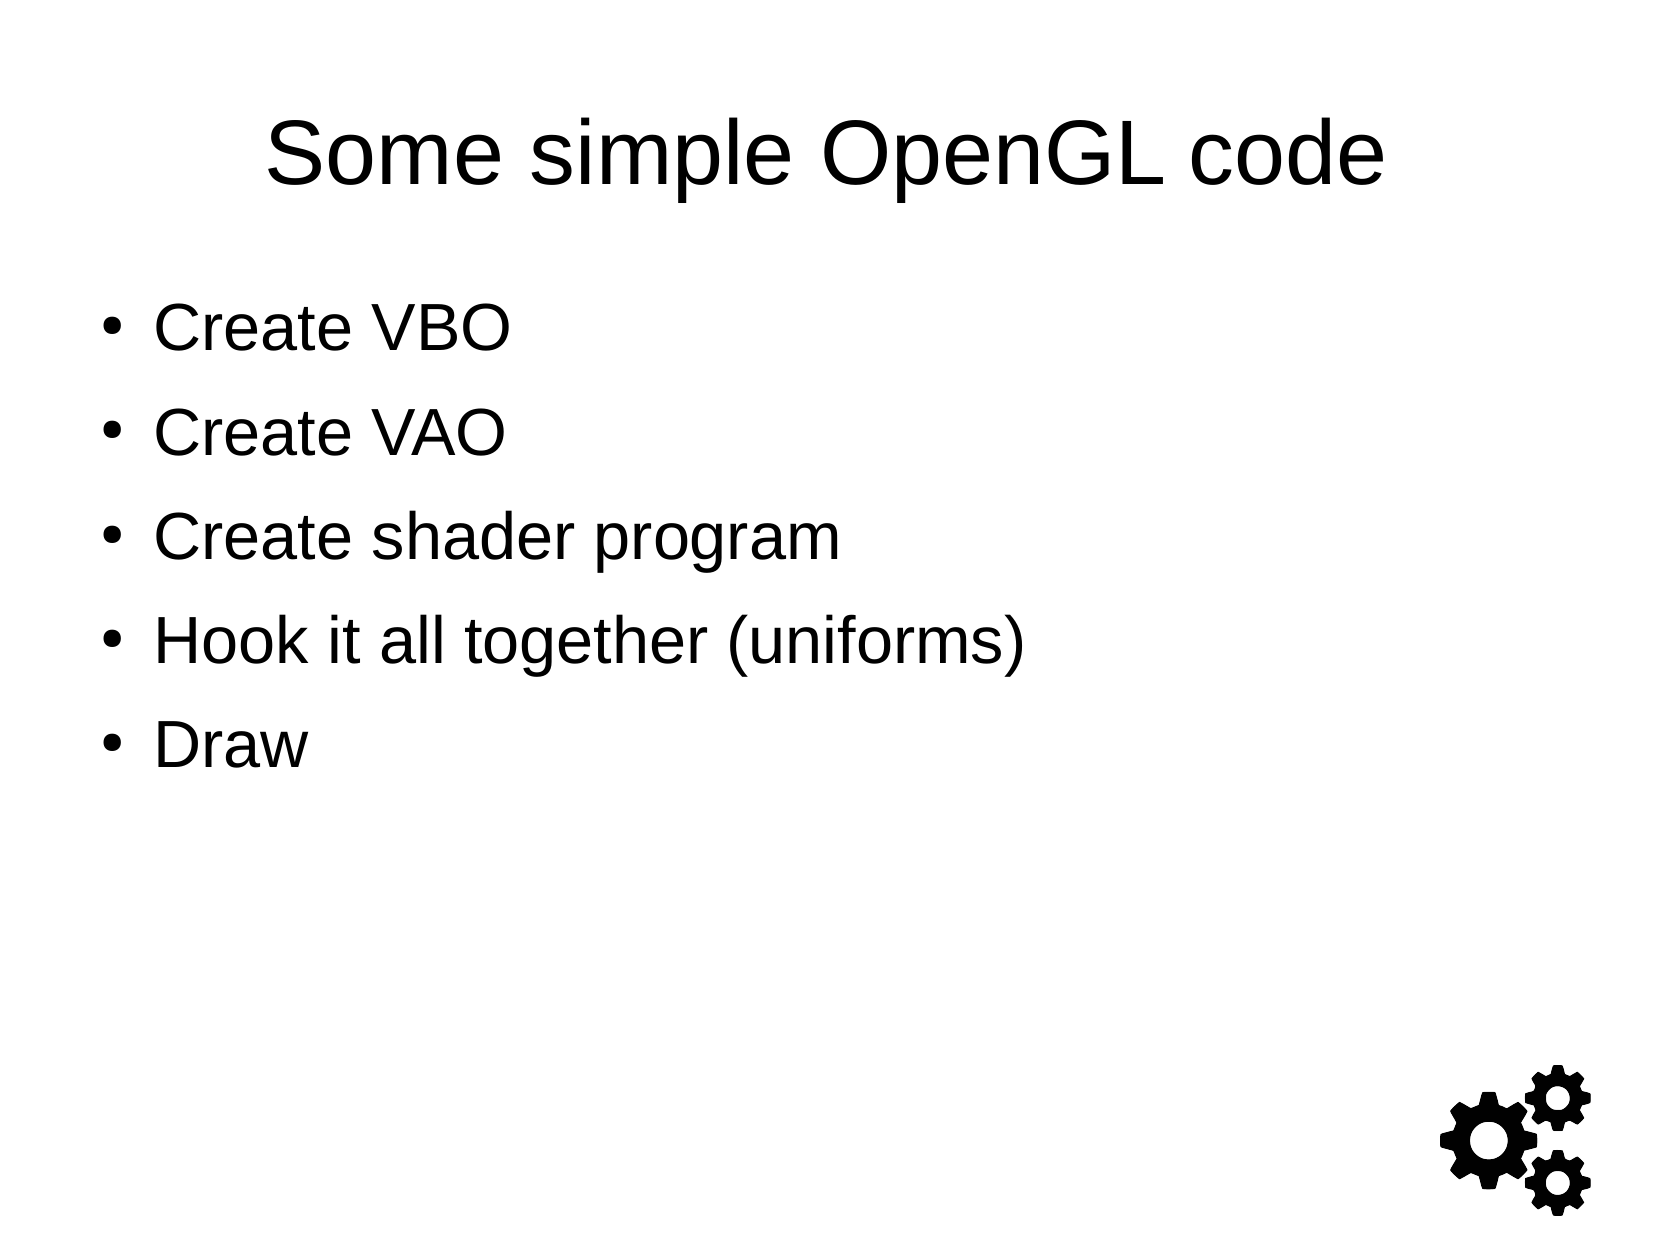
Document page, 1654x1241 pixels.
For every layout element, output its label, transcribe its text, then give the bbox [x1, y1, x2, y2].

list Create VBO Create VAO Create shader program Hook it all together (uniforms) Draw [82, 290, 1571, 1010]
picture [1440, 1065, 1591, 1216]
title Some simple OpenGL code [82, 49, 1571, 257]
